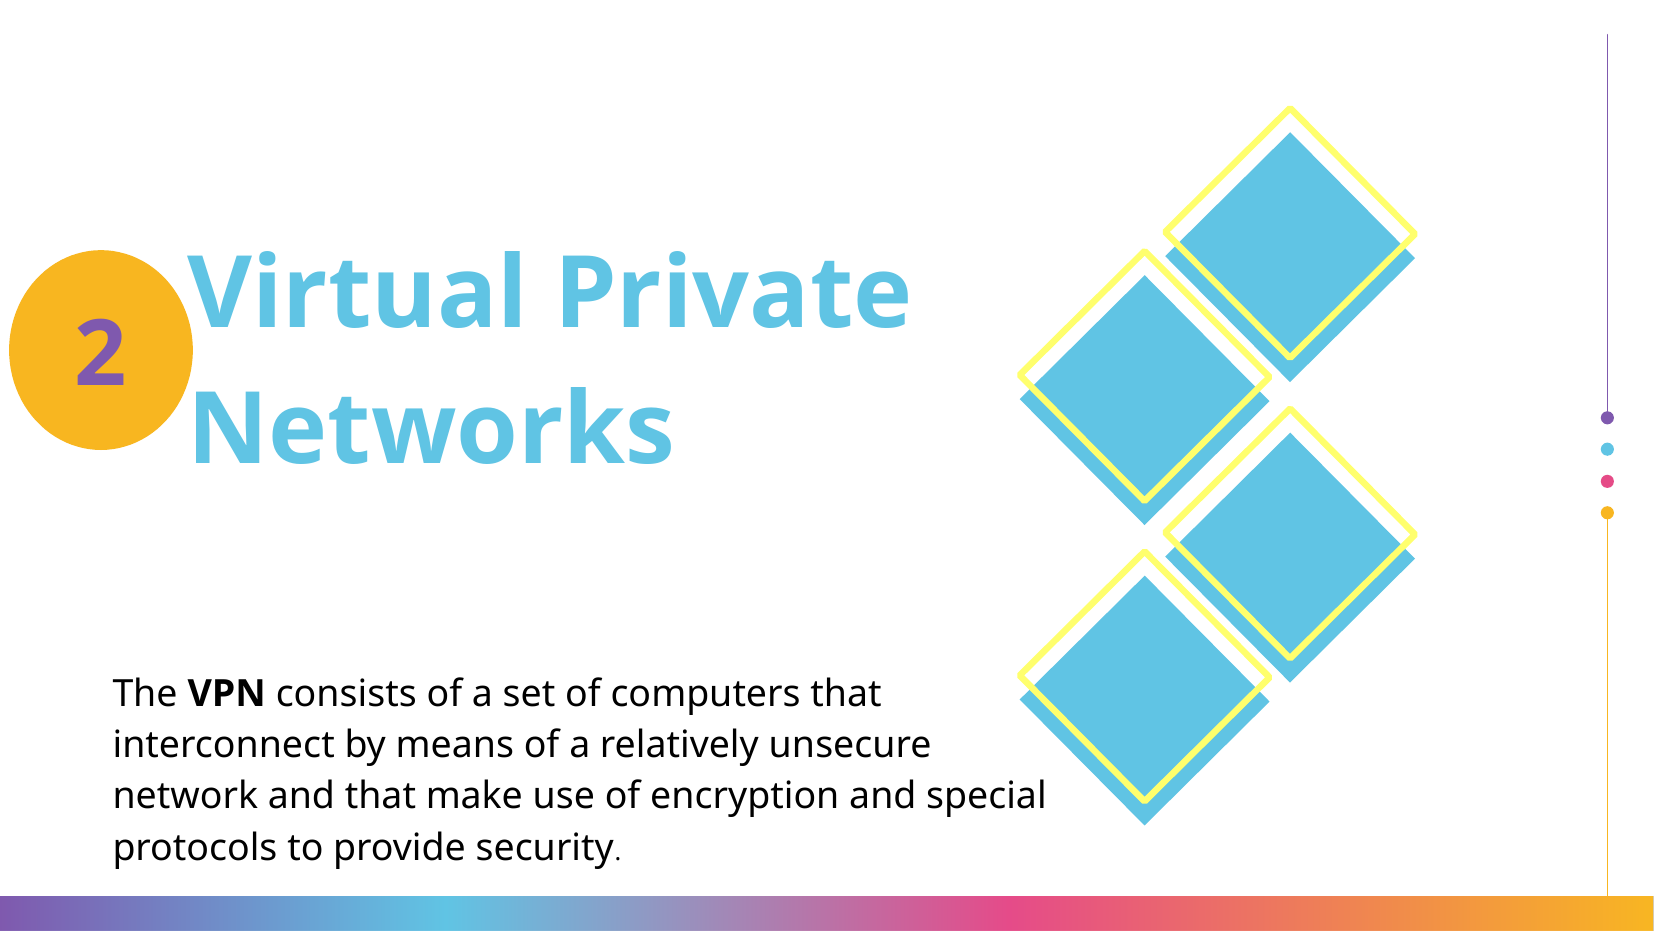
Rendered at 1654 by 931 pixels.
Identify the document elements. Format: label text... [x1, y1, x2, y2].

title The VPN consists of a set of computers that interconnect by means of a relatively unsecure network and that make use of encryption and special protocols to provide security. [112, 637, 1051, 901]
picture [0, 896, 1654, 931]
title Virtual Private Networks [187, 225, 1162, 488]
text_box 2 [9, 250, 193, 451]
